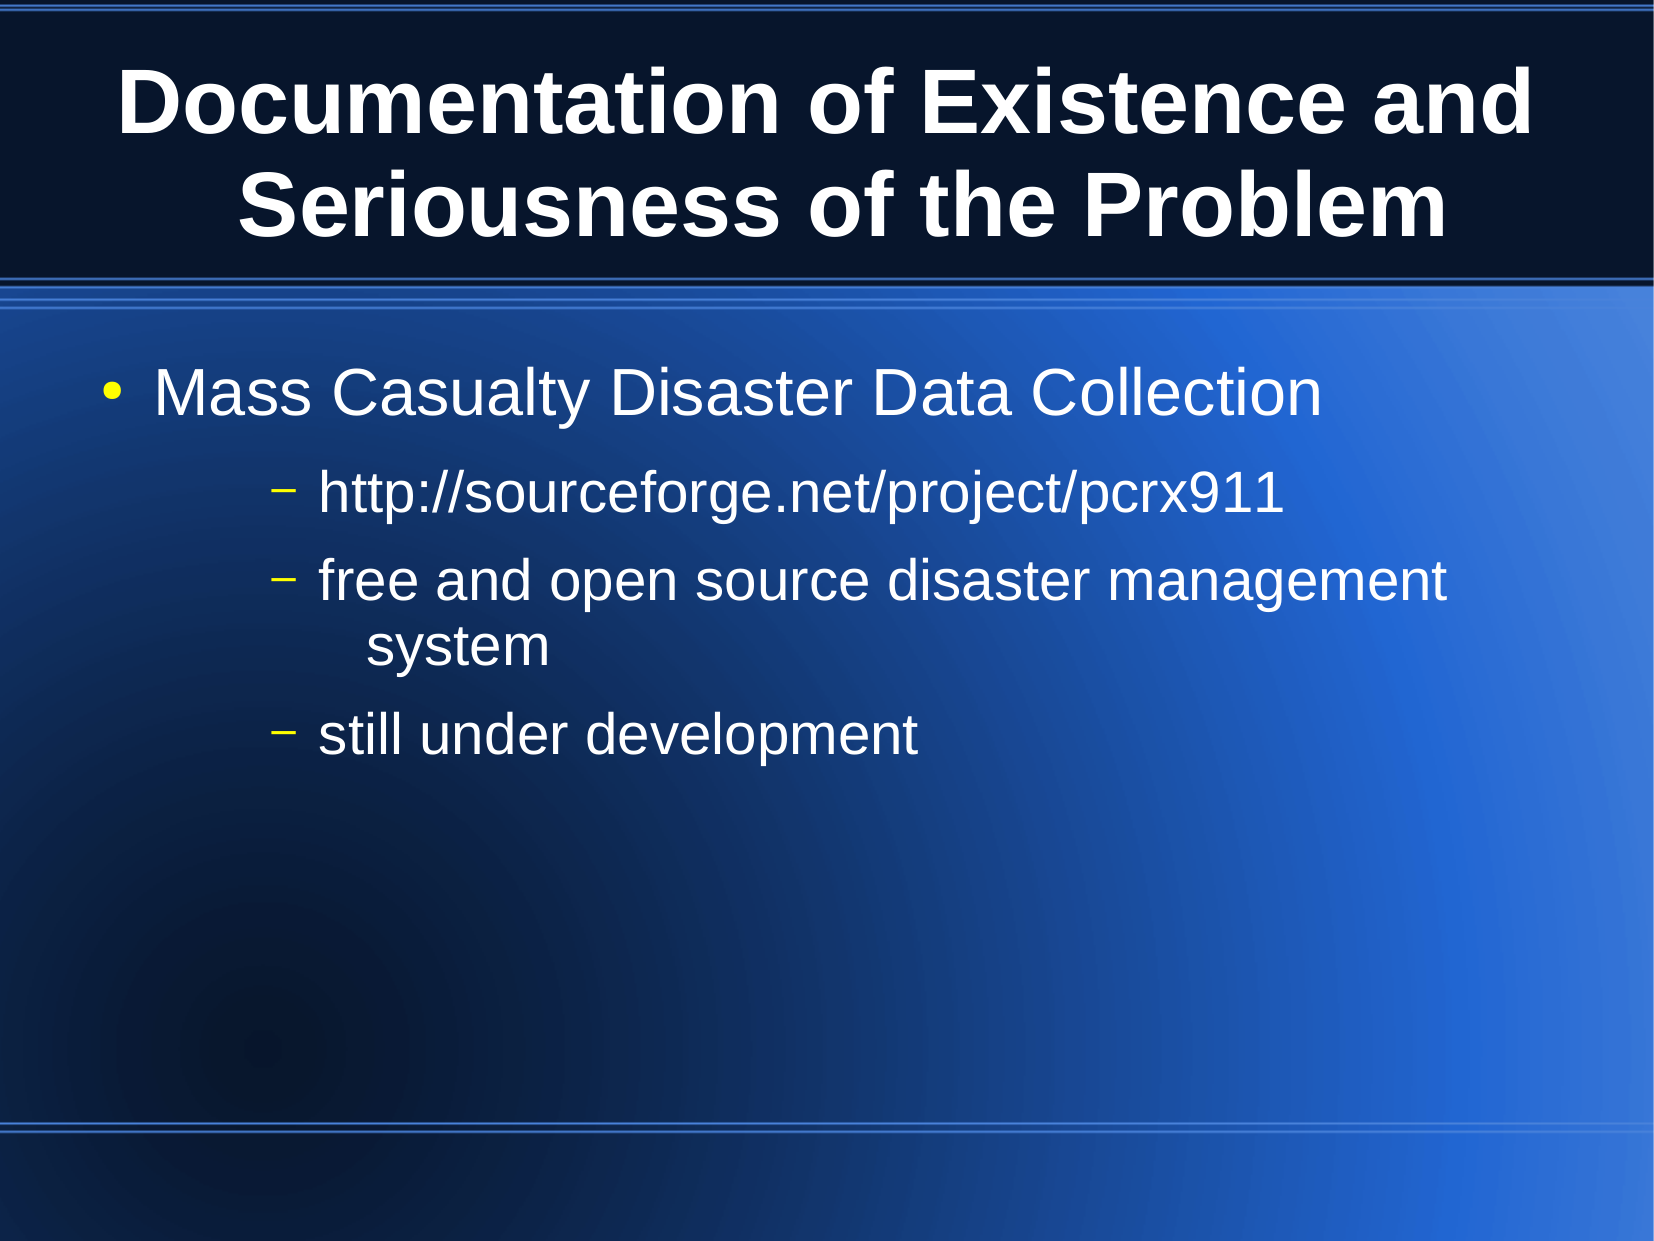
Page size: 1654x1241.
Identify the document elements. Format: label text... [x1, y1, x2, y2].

picture [0, 0, 1654, 1241]
title Documentation of Existence and Seriousness of the Problem [82, 49, 1571, 257]
list Mass Casualty Disaster Data Collection http://sourceforge.net/project/pcrx911 free and open source disaster management system still under development [82, 355, 1571, 1058]
